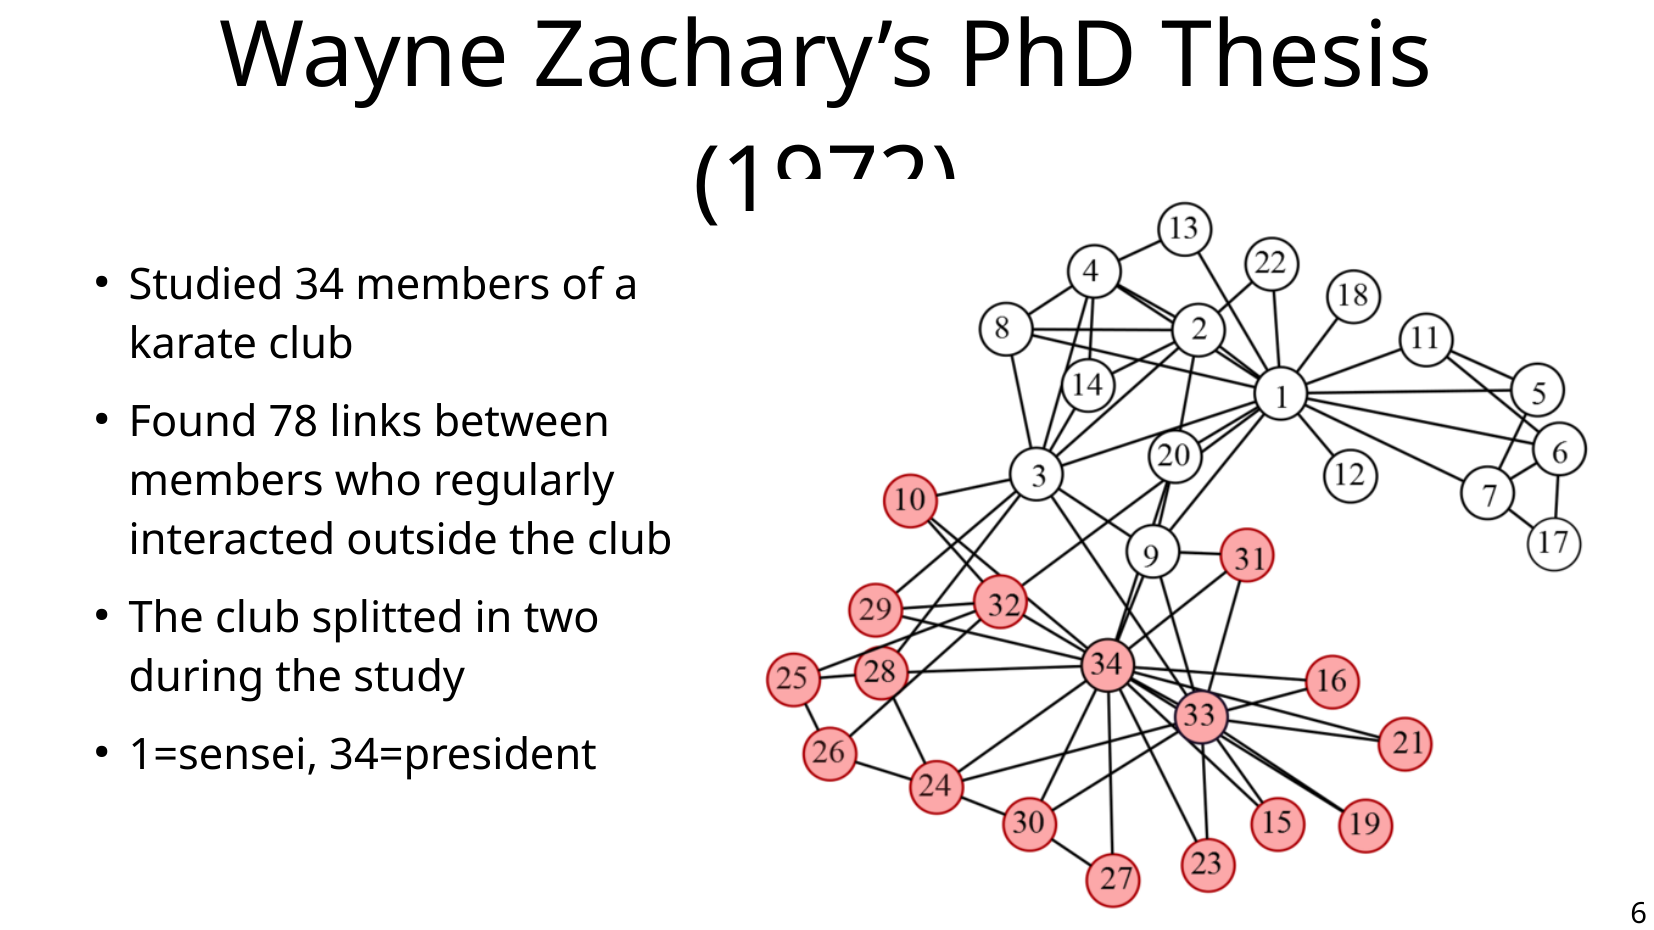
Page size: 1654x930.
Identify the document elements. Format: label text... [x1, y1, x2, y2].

title Wayne Zachary’s PhD Thesis (1972) [82, 1, 1571, 225]
list Studied 34 members of a karate club Found 78 links between members who regularly interacted outside the club The club splitted in two during the study 1=sensei, 34=president [82, 253, 706, 793]
picture [765, 179, 1603, 911]
